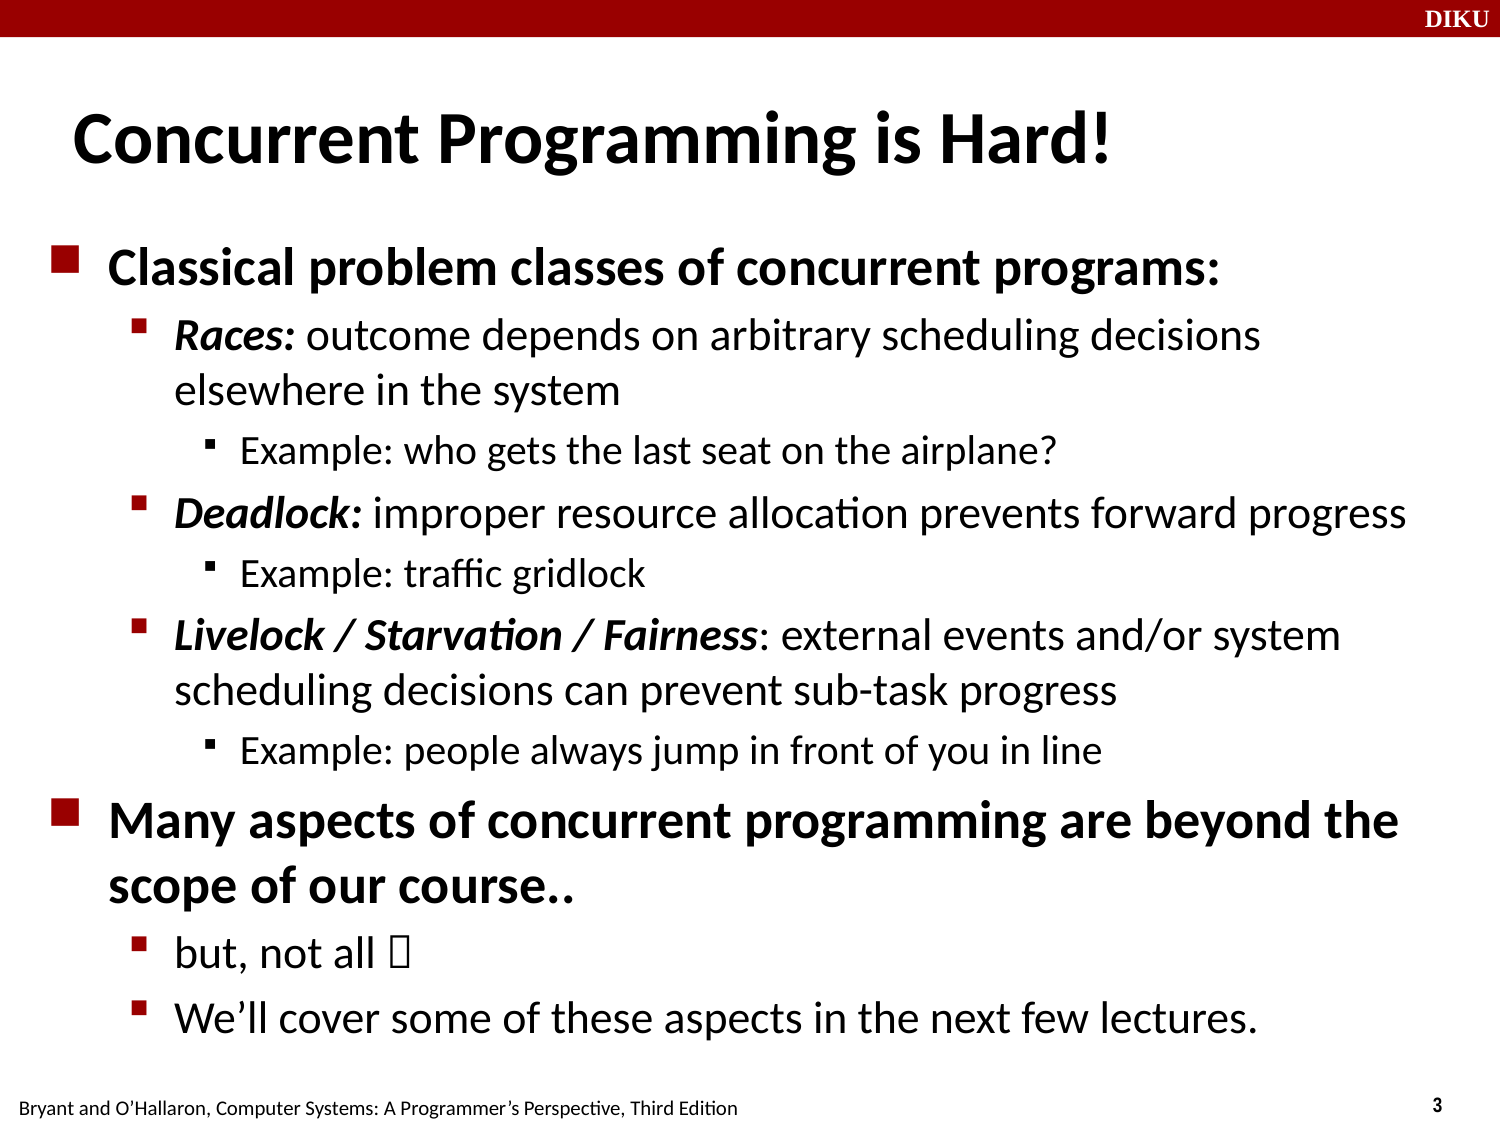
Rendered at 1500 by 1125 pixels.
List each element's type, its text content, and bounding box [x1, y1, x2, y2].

text_box Classical problem classes of concurrent programs: Races: outcome depends on arbitrary scheduling decisions elsewhere in the system Example: who gets the last seat on the airplane? Deadlock: improper resource allocation prevents forward progress Example: traffic gridlock Livelock / Starvation / Fairness: external events and/or system scheduling decisions can prevent sub-task progress Example: people always jump in front of you in line Many aspects of concurrent programming are beyond the scope of our course.. but, not all  We’ll cover some of these aspects in the next few lectures. [37, 223, 1438, 1063]
text_box Concurrent Programming is Hard! [58, 71, 1304, 197]
